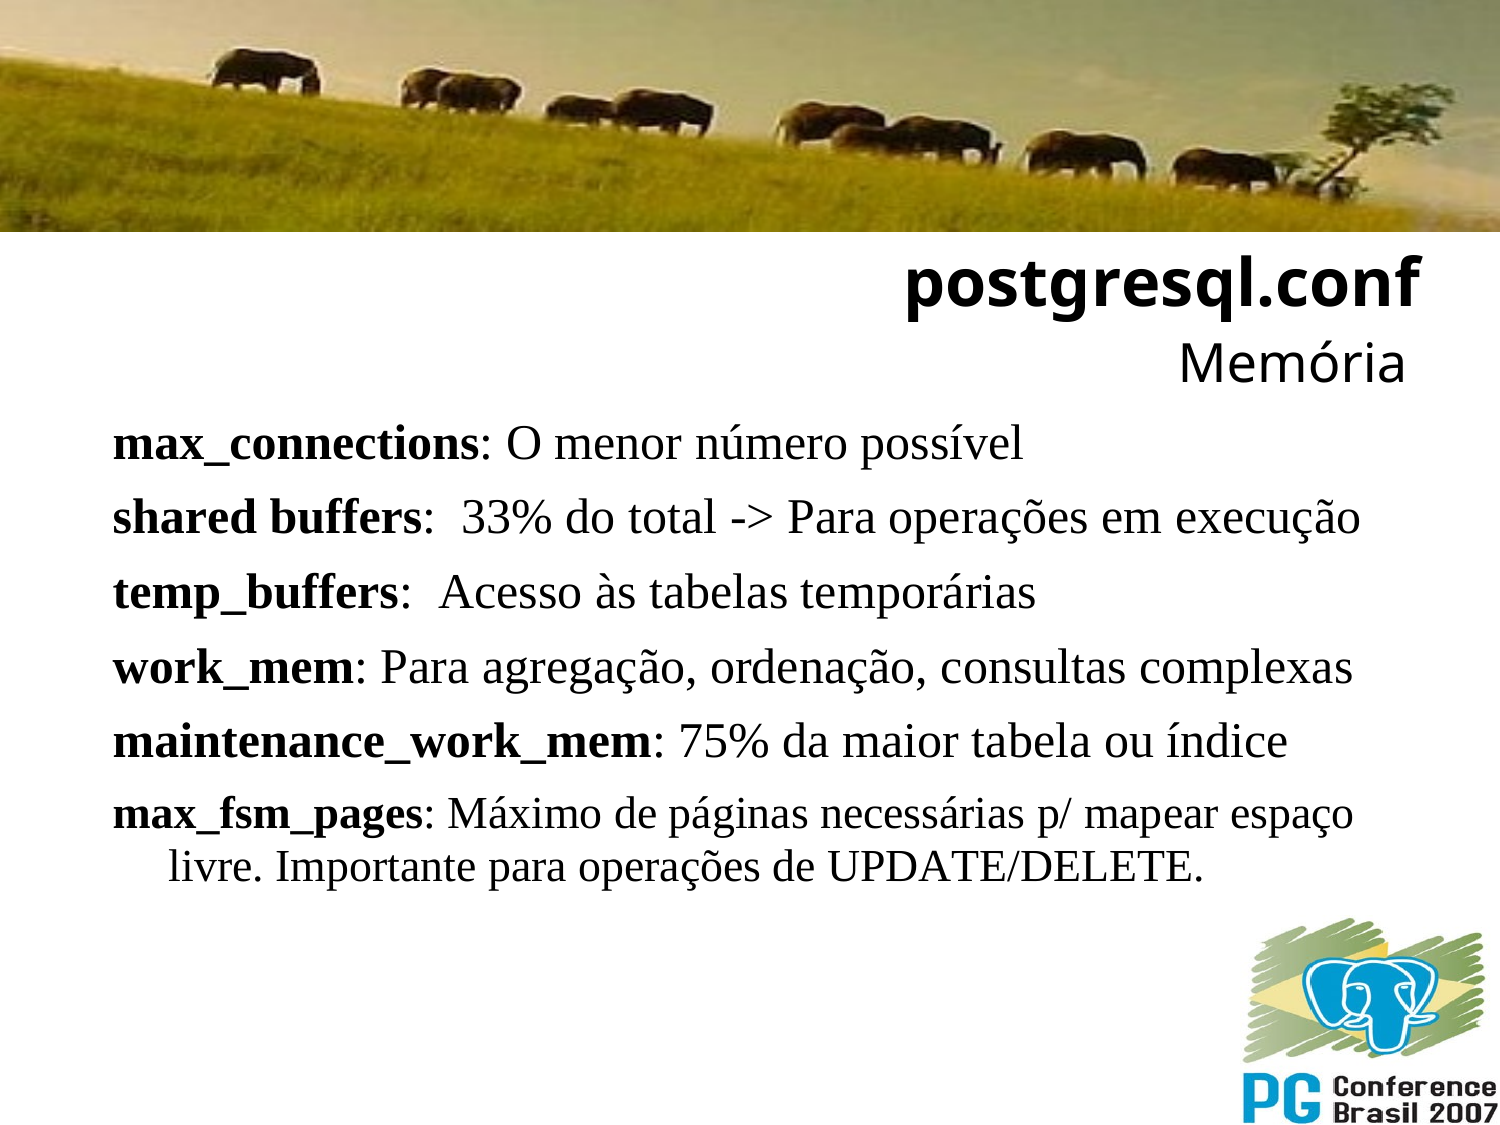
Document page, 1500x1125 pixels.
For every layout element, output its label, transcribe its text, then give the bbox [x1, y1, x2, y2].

picture [1240, 915, 1500, 1125]
picture [0, 0, 1500, 232]
list max_connections: O menor número possível shared buffers: 33% do total -> Para operações em execução temp_buffers: Acesso às tabelas temporárias work_mem: Para agregação, ordenação, consultas complexas maintenance_work_mem: 75% da maior tabela ou índice max_fsm_pages: Máximo de páginas necessárias p/ mapear espaço livre. Importante para operações de UPDATE/DELETE. [112, 411, 1388, 1034]
text_box postgresql.conf Memória [472, 232, 1436, 390]
